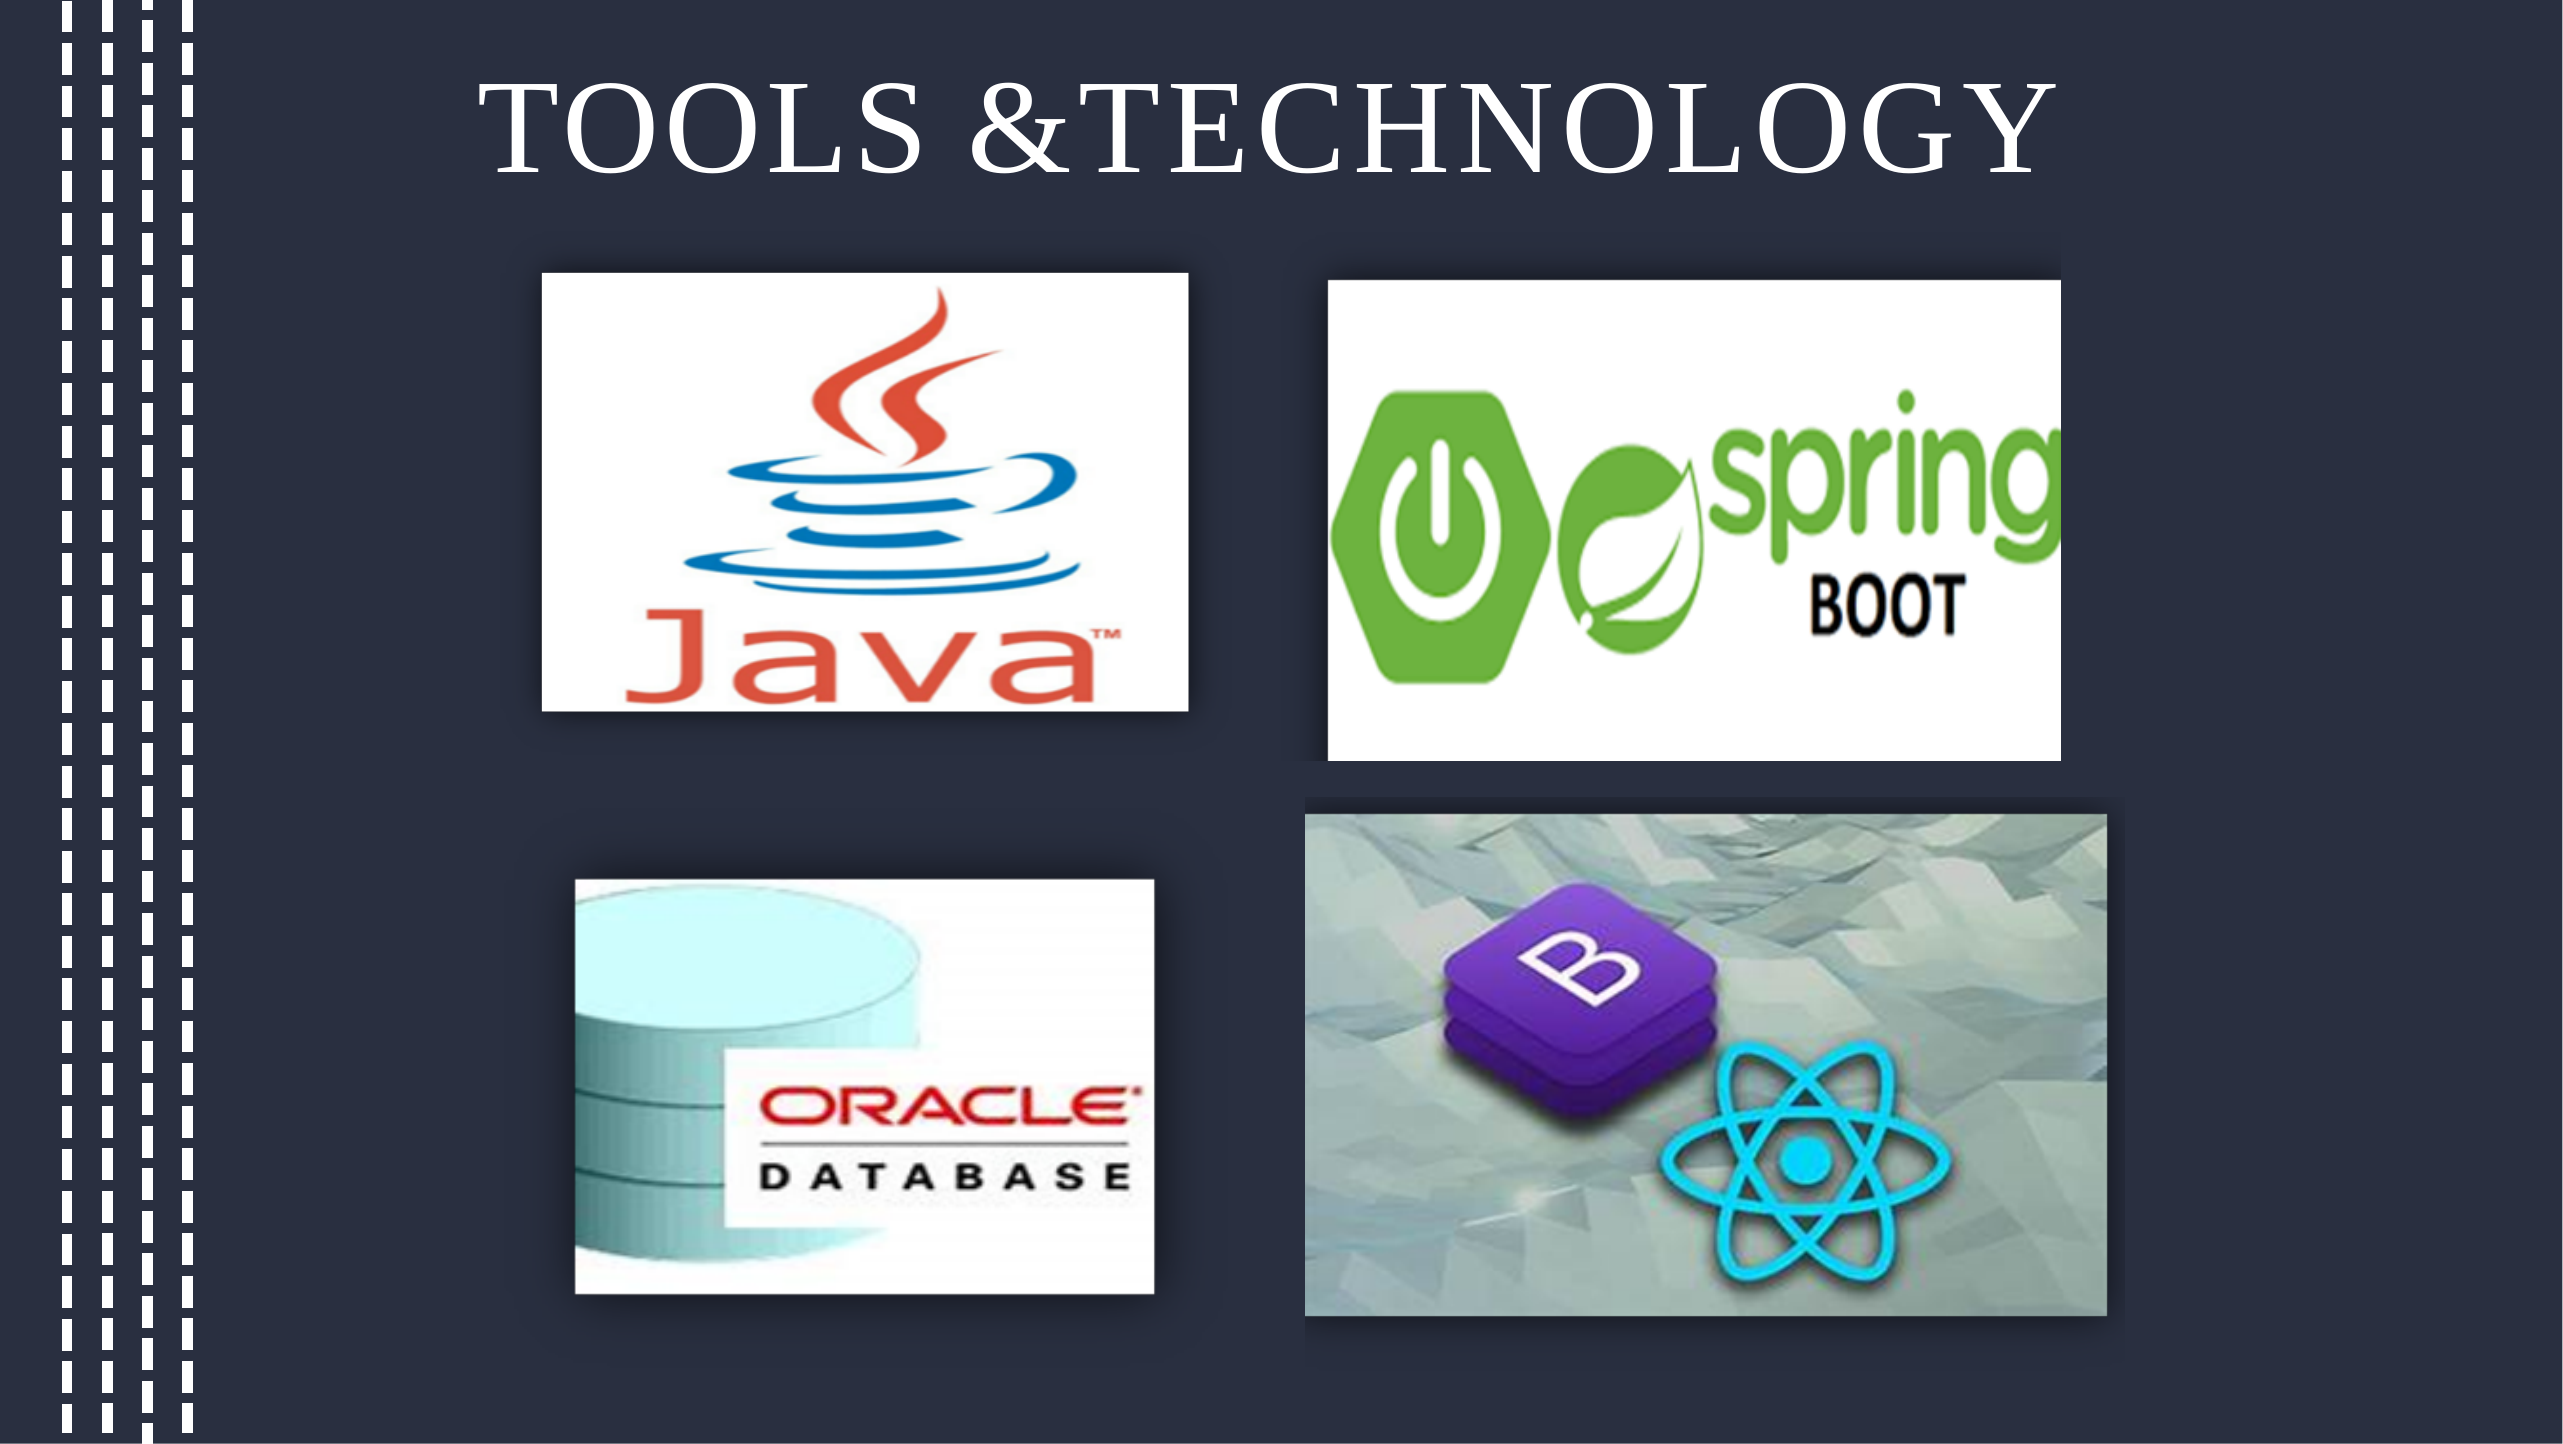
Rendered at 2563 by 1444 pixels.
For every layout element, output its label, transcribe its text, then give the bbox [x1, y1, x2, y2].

picture [1305, 797, 2125, 1378]
picture [493, 797, 1238, 1378]
picture [493, 280, 1238, 761]
title TOOLS &TECHNOLOGY [475, 24, 2087, 280]
picture [1281, 280, 2061, 761]
